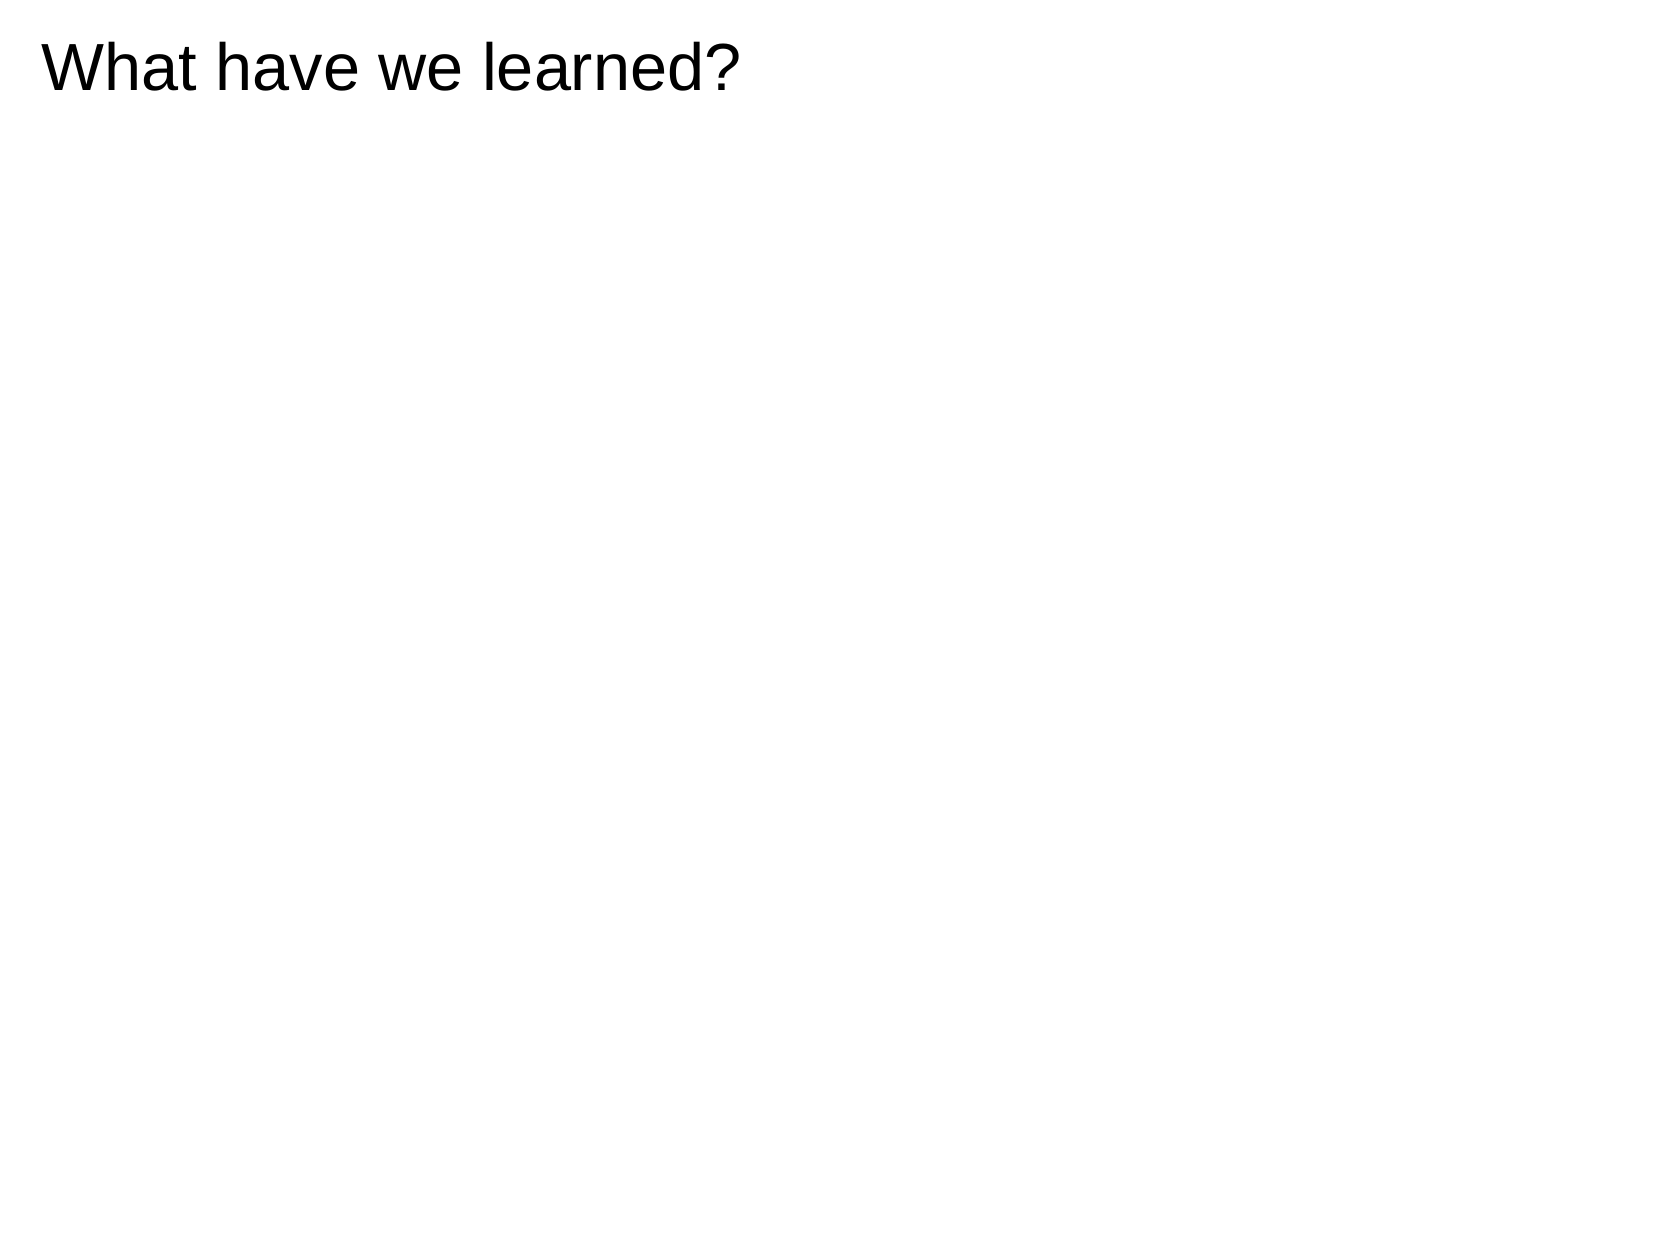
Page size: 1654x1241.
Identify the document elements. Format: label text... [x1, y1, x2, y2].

title What have we learned? [41, 30, 1530, 105]
